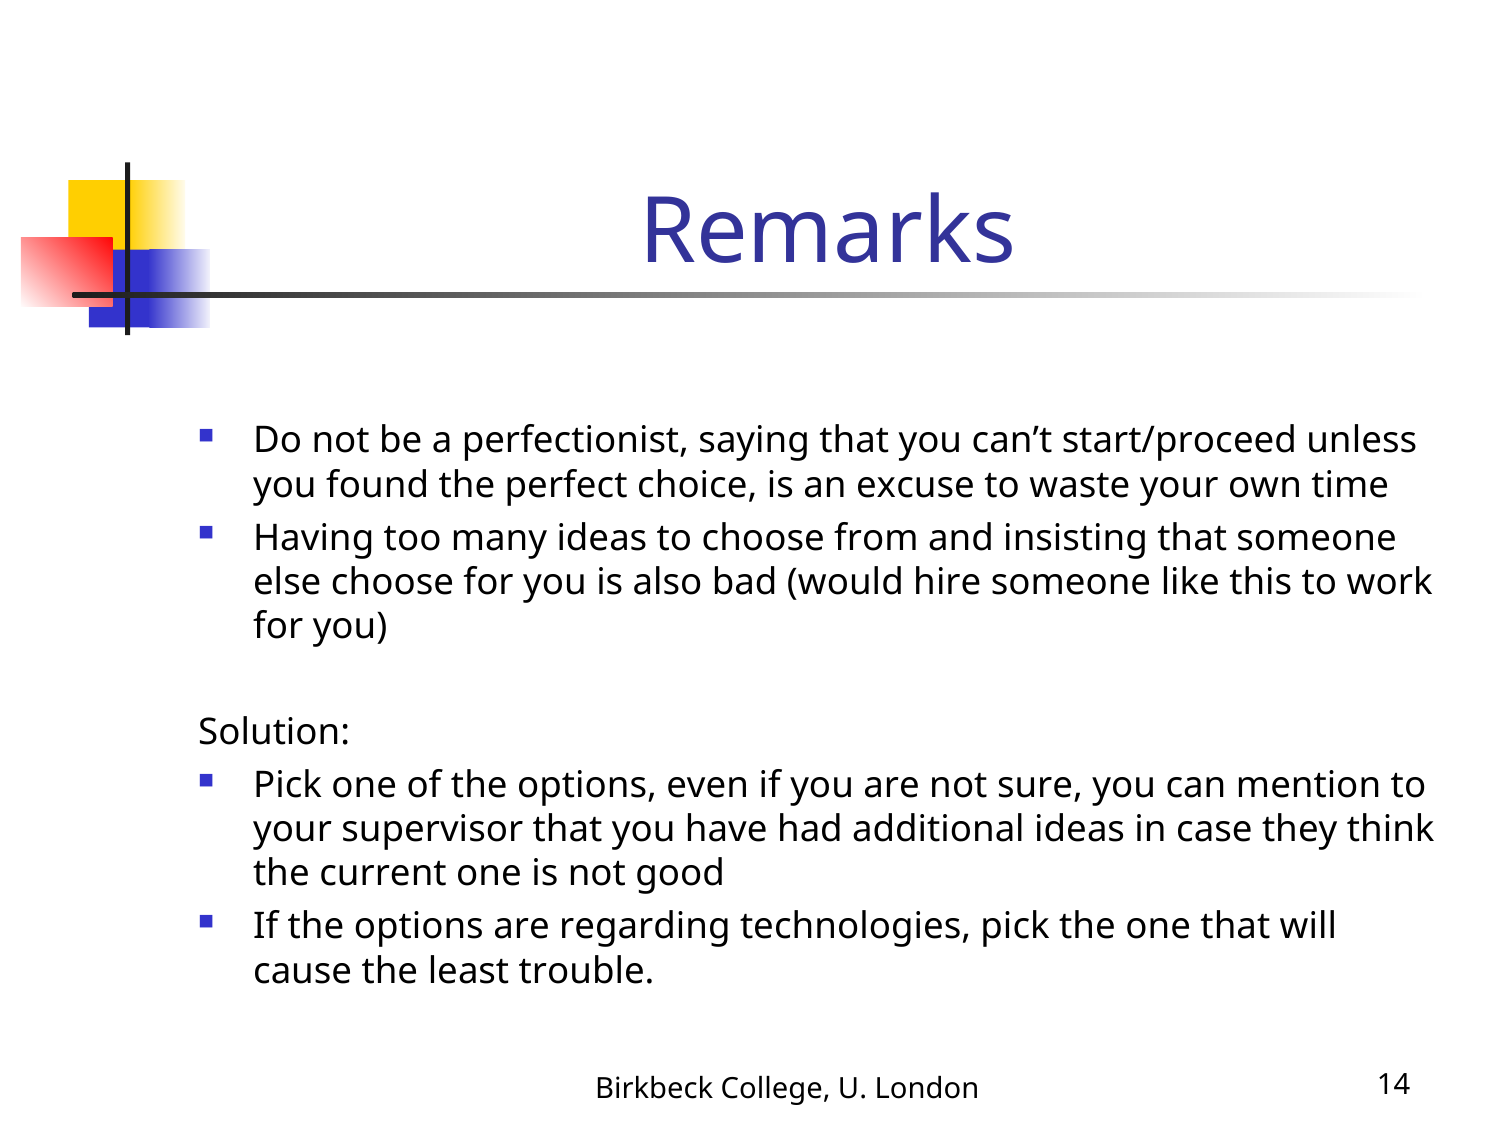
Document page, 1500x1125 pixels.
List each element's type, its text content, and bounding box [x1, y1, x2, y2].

text_box Birkbeck College, U. London [549, 1038, 1026, 1113]
text_box <number> [1112, 1038, 1426, 1113]
list Do not be a perfectionist, saying that you can’t start/proceed unless you found the perfect choice, is an excuse to waste your own time Having too many ideas to choose from and insisting that someone else choose for you is also bad (would hire someone like this to work for you) Solution: Pick one of the options, even if you are not sure, you can mention to your supervisor that you have had additional ideas in case they think the current one is not good If the options are regarding technologies, pick the one that will cause the least trouble. [183, 408, 1459, 1038]
title Remarks [188, 101, 1468, 289]
